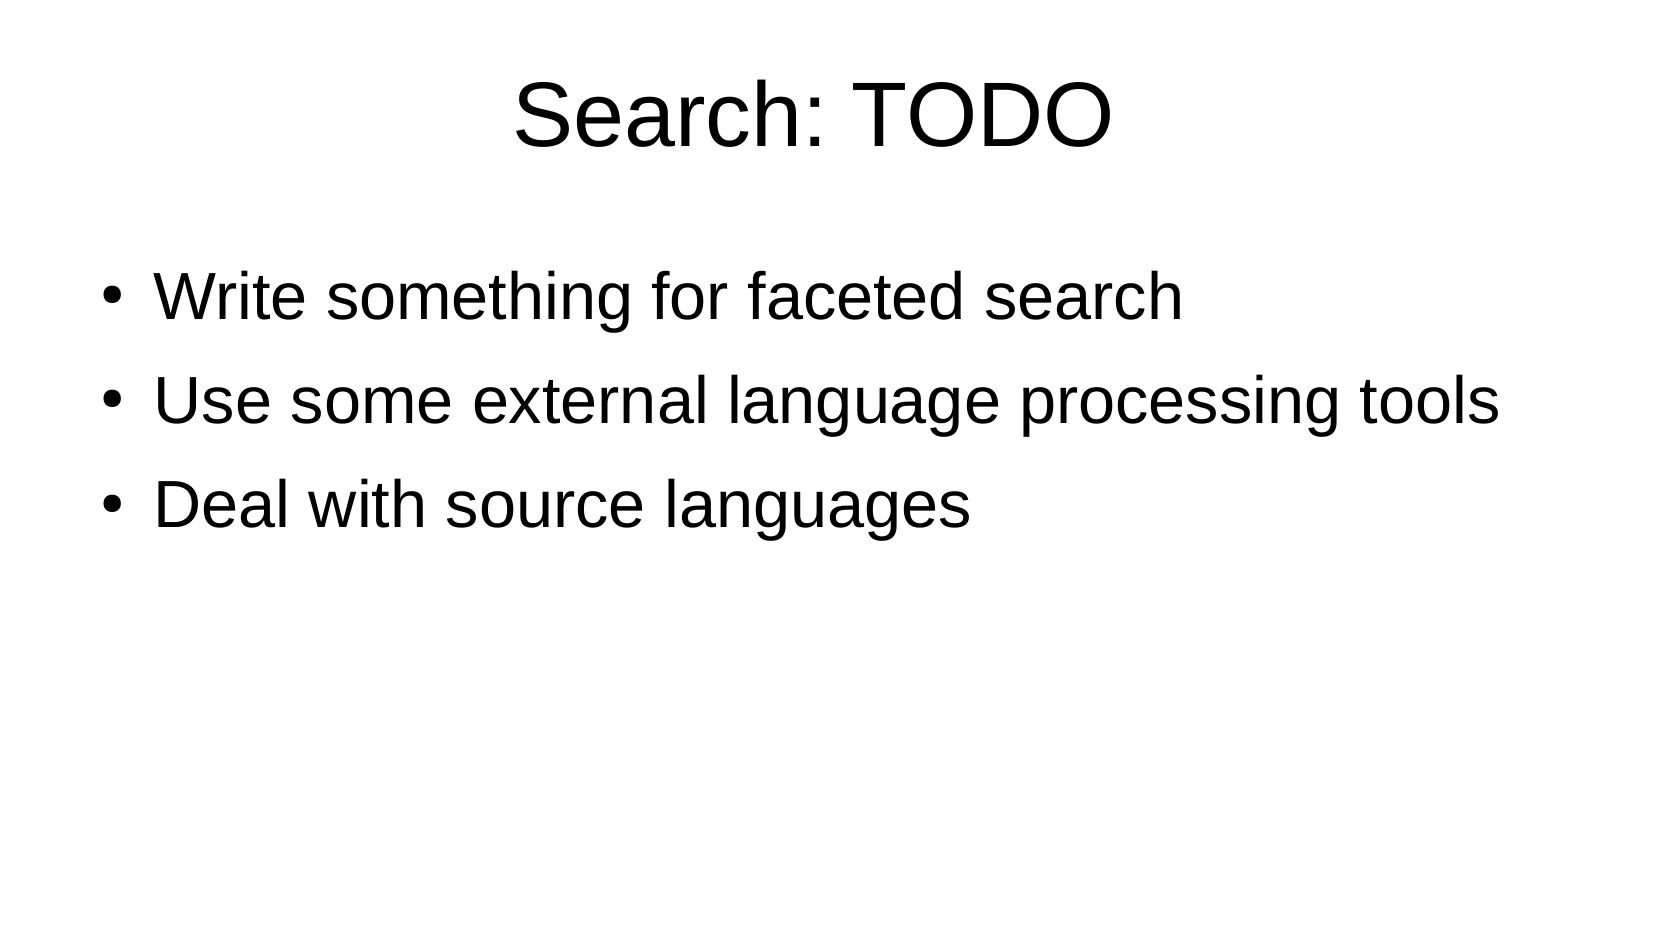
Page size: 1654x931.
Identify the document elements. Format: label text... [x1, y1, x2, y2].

title Search: TODO [82, 37, 1571, 193]
list Write something for faceted search Use some external language processing tools Deal with source languages [82, 258, 1571, 799]
